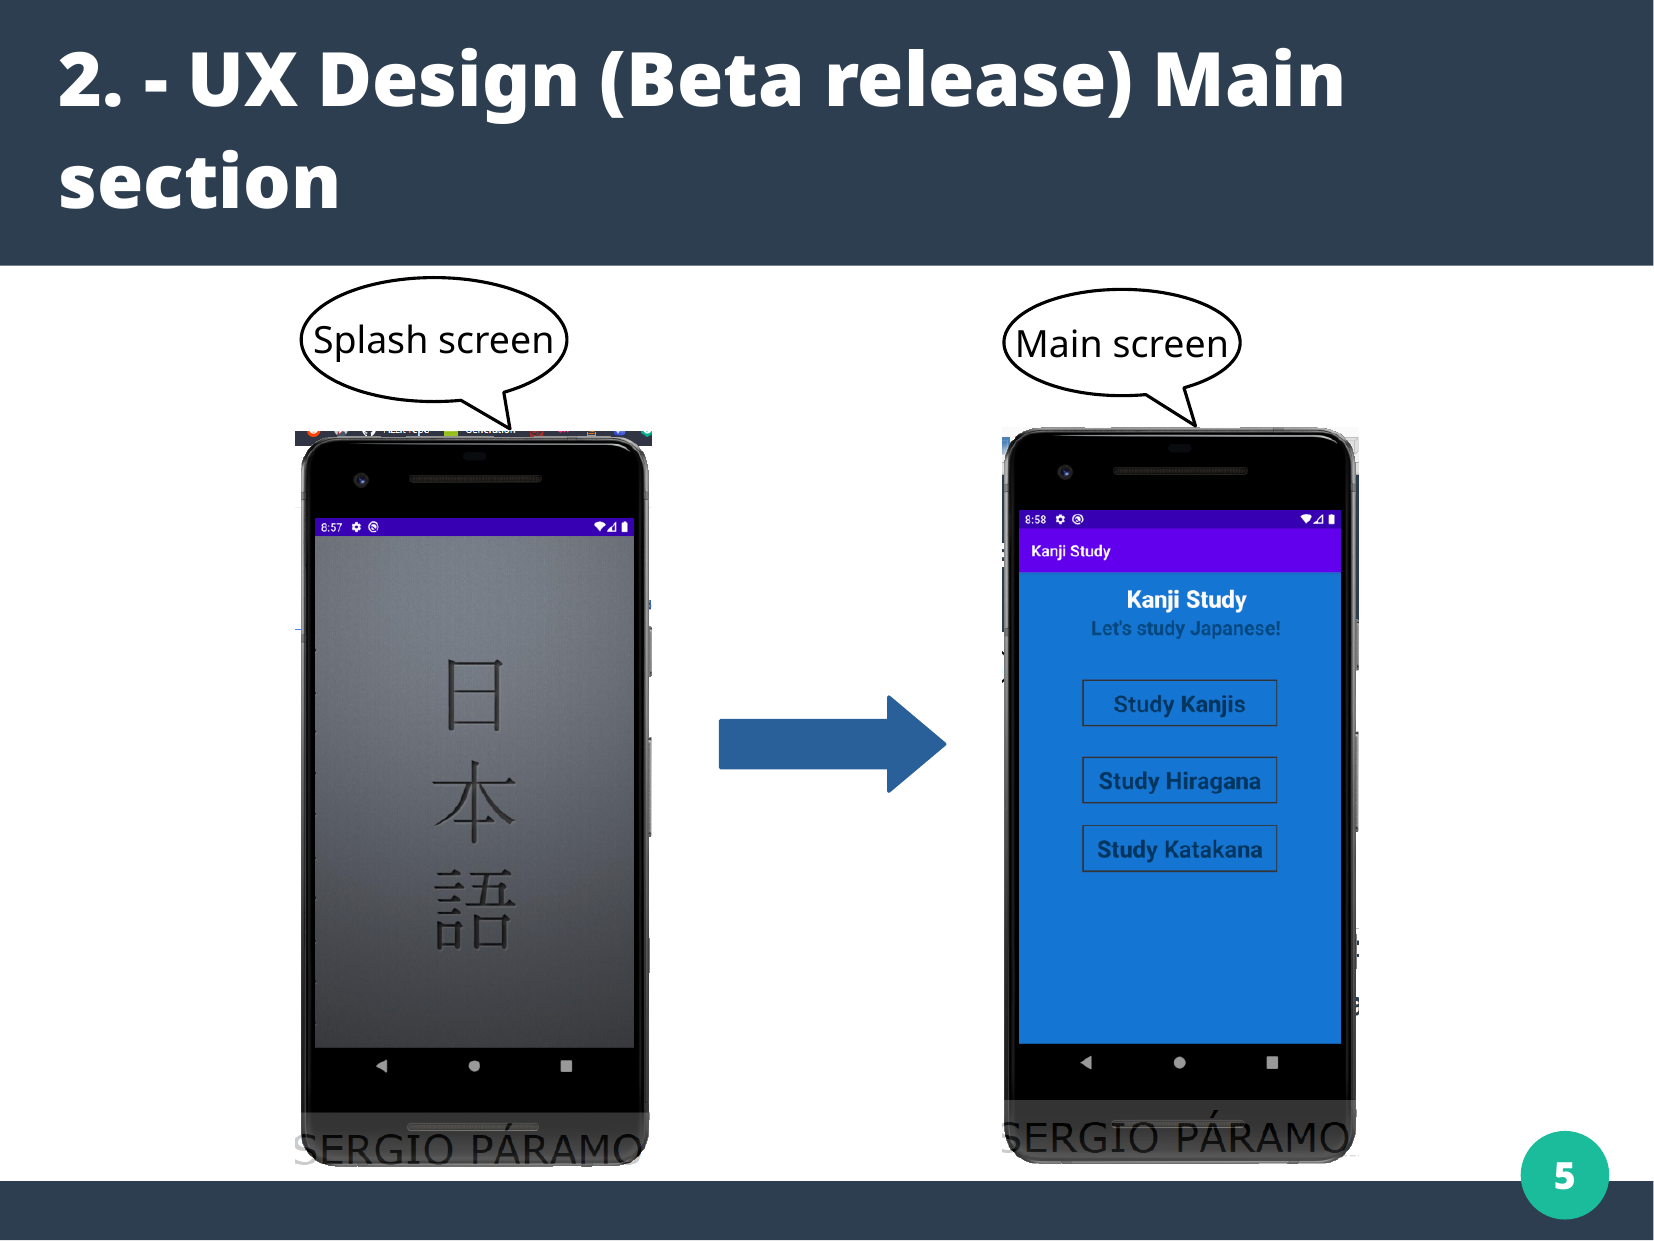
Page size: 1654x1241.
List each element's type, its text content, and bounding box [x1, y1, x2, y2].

title 2. - UX Design (Beta release) Main section [59, 49, 1595, 207]
text_box Main screen [1003, 289, 1241, 426]
picture [1002, 427, 1359, 1164]
text_box Splash screen [301, 277, 567, 429]
text_box [720, 696, 945, 792]
picture [295, 431, 652, 1176]
